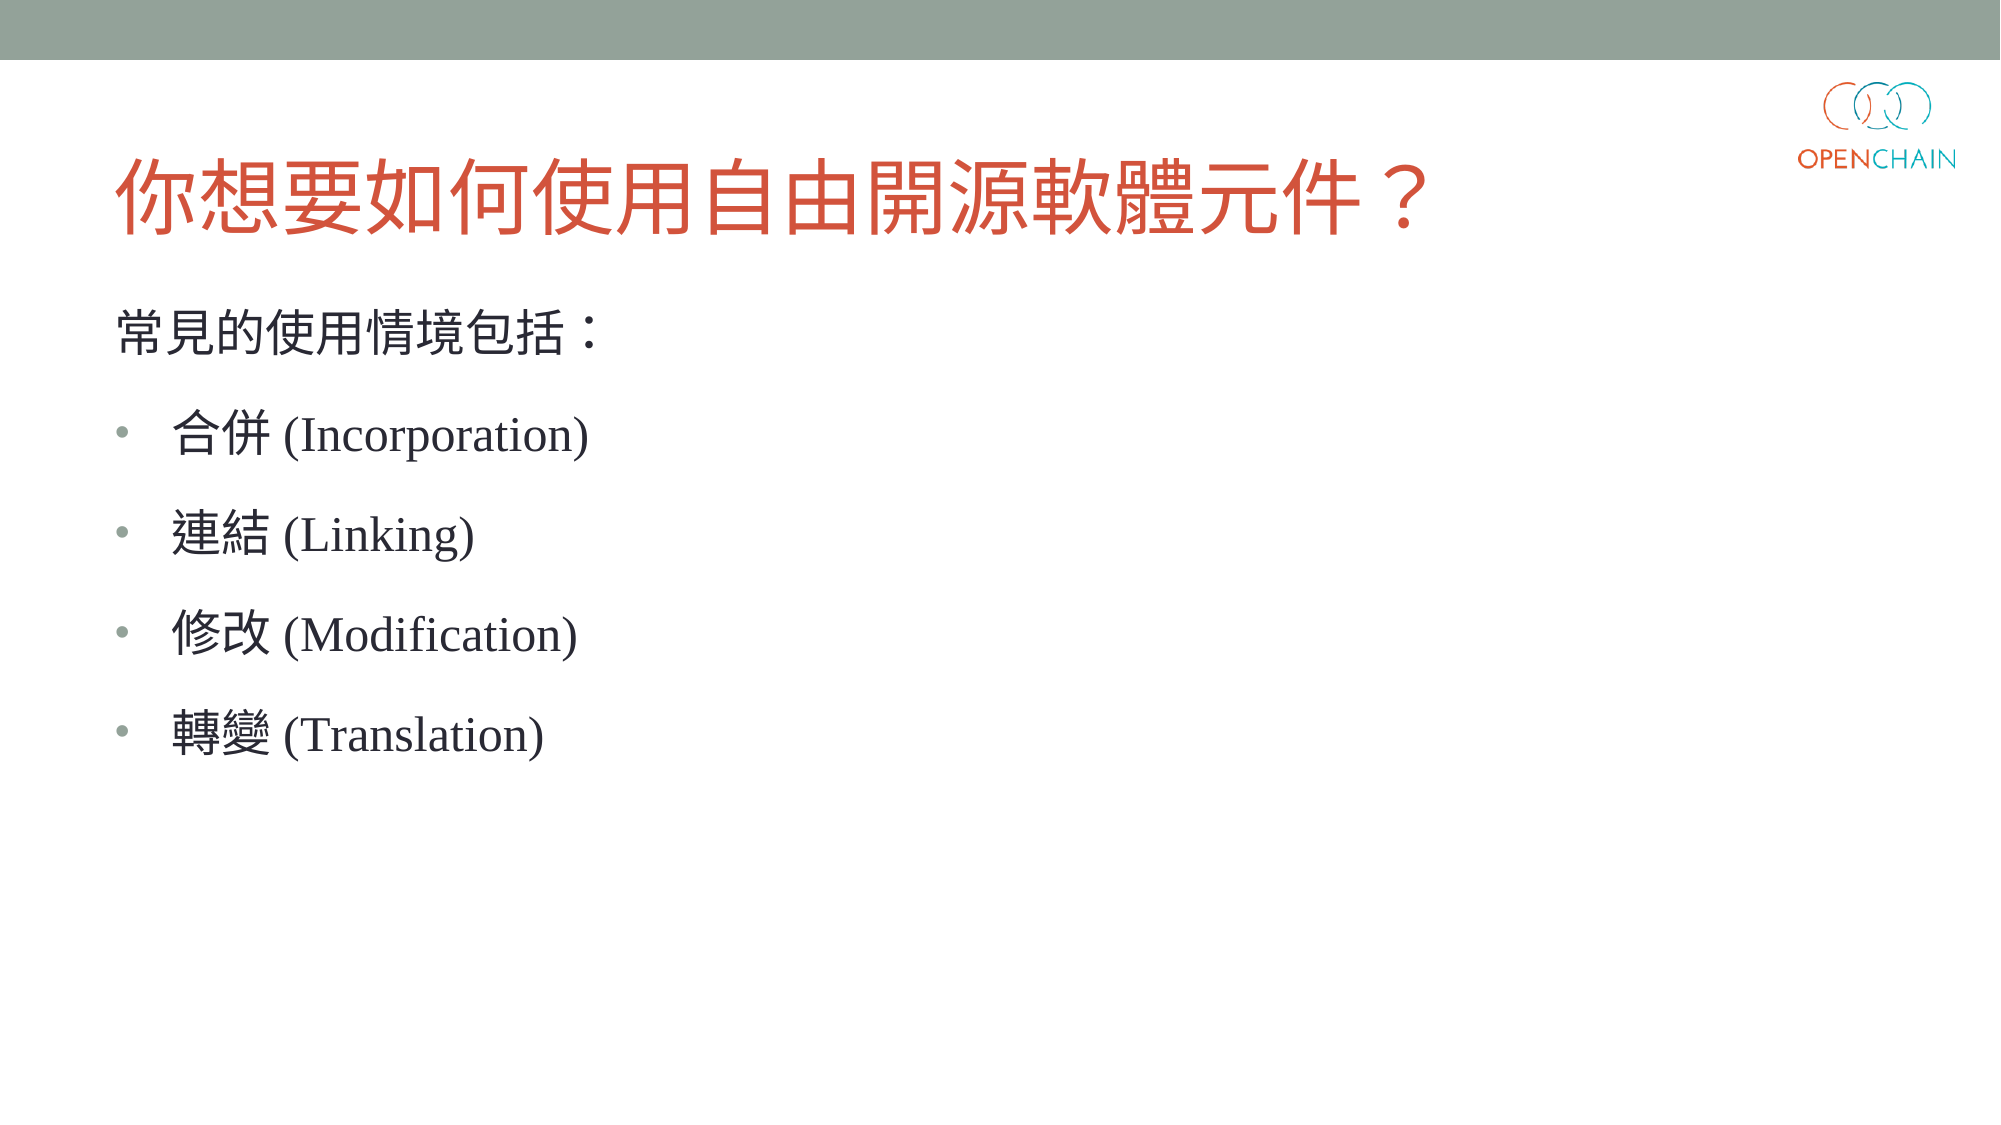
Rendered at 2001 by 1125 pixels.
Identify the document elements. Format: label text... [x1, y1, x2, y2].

title 你想要如何使用自由開源軟體元件？ [99, 87, 1900, 251]
list 常見的使用情境包括： 合併(Incorporation) 連結(Linking) 修改(Modification) 轉變(Translation) [99, 263, 1900, 1064]
